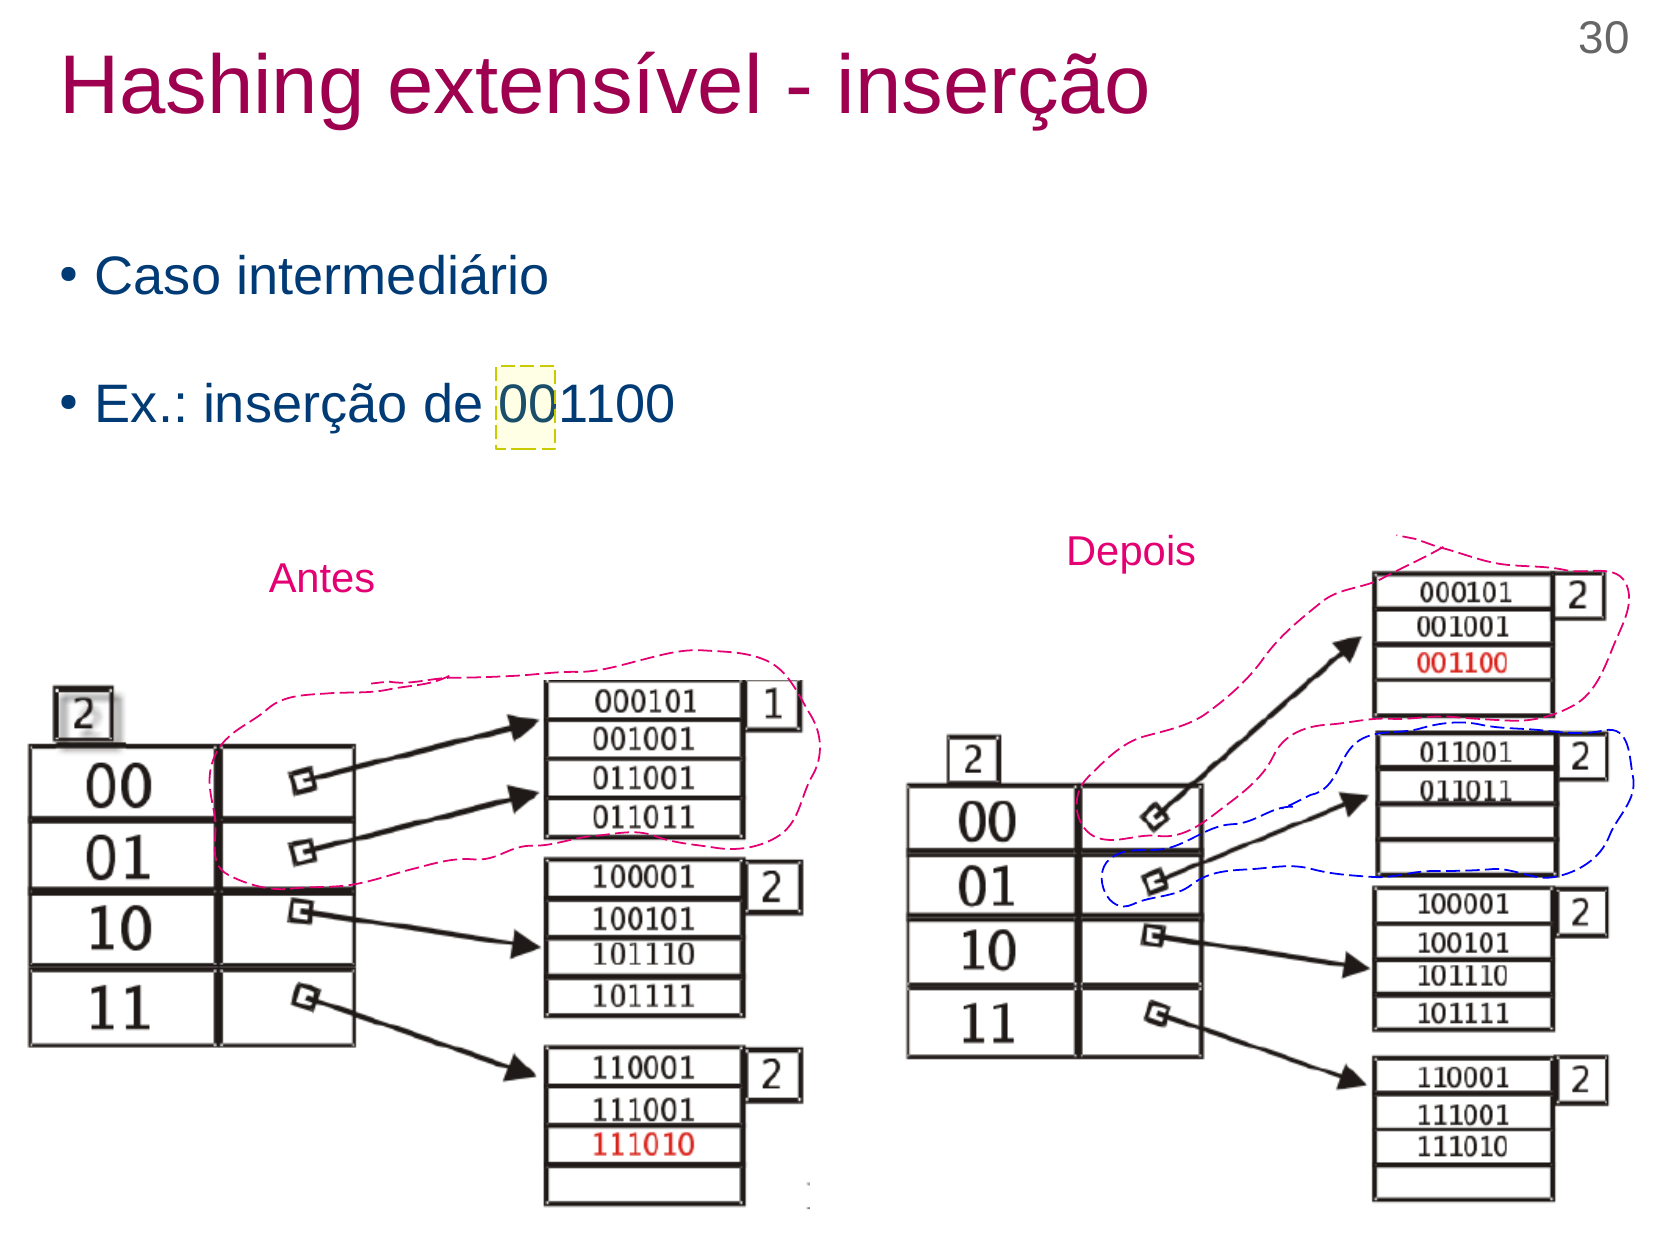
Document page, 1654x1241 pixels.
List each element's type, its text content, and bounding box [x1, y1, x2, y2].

picture [903, 568, 1618, 1205]
picture [23, 680, 810, 1217]
text_box Antes [253, 540, 391, 609]
list Caso intermediário Ex.: inserção de 001100 [59, 236, 1595, 1211]
text_box [496, 366, 556, 449]
title Hashing extensível - inserção [59, 29, 1595, 148]
text_box Depois [1051, 513, 1212, 583]
